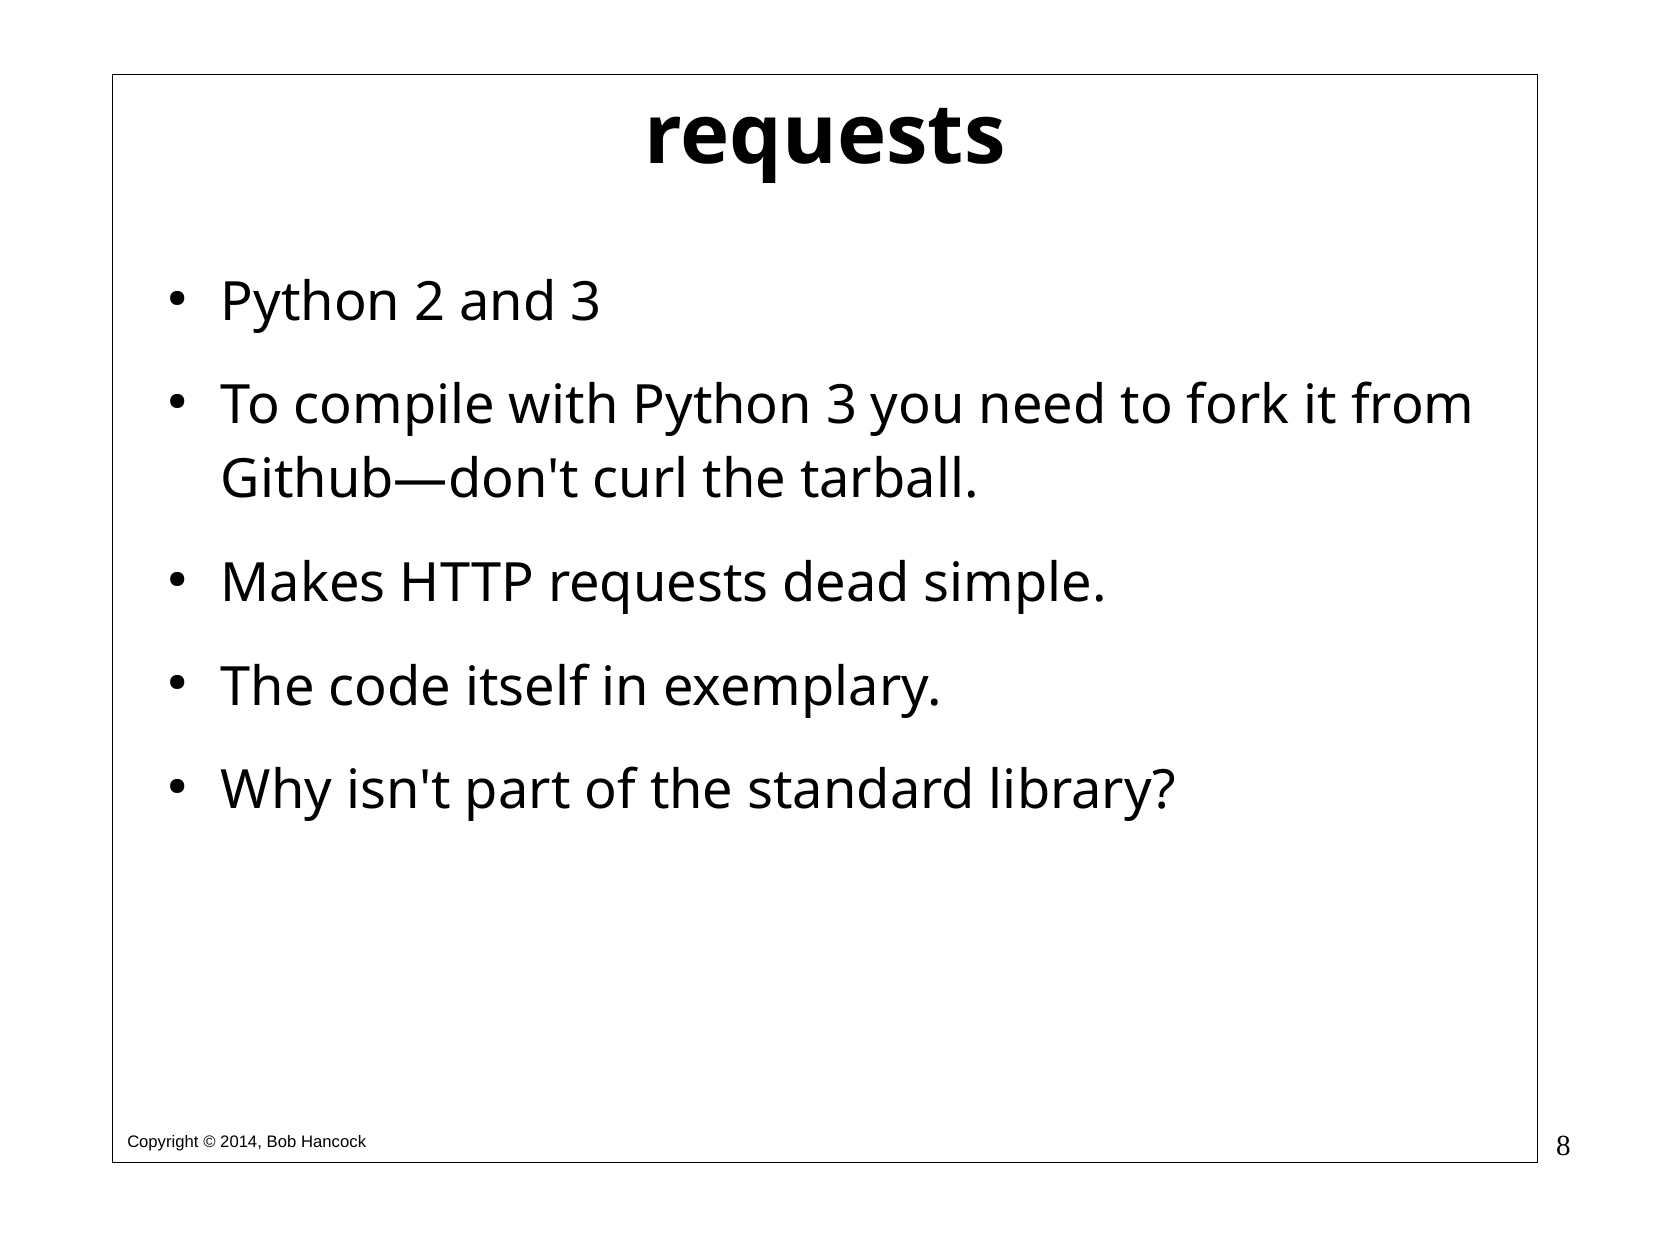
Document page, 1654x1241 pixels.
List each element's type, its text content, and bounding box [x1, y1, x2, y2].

list Python 2 and 3 To compile with Python 3 you need to fork it from Github—don't curl the tarball. Makes HTTP requests dead simple. The code itself in exemplary. Why isn't part of the standard library? [150, 262, 1501, 1126]
title requests [112, 75, 1538, 188]
text_box Copyright © 2014, Bob Hancock [112, 1125, 381, 1159]
